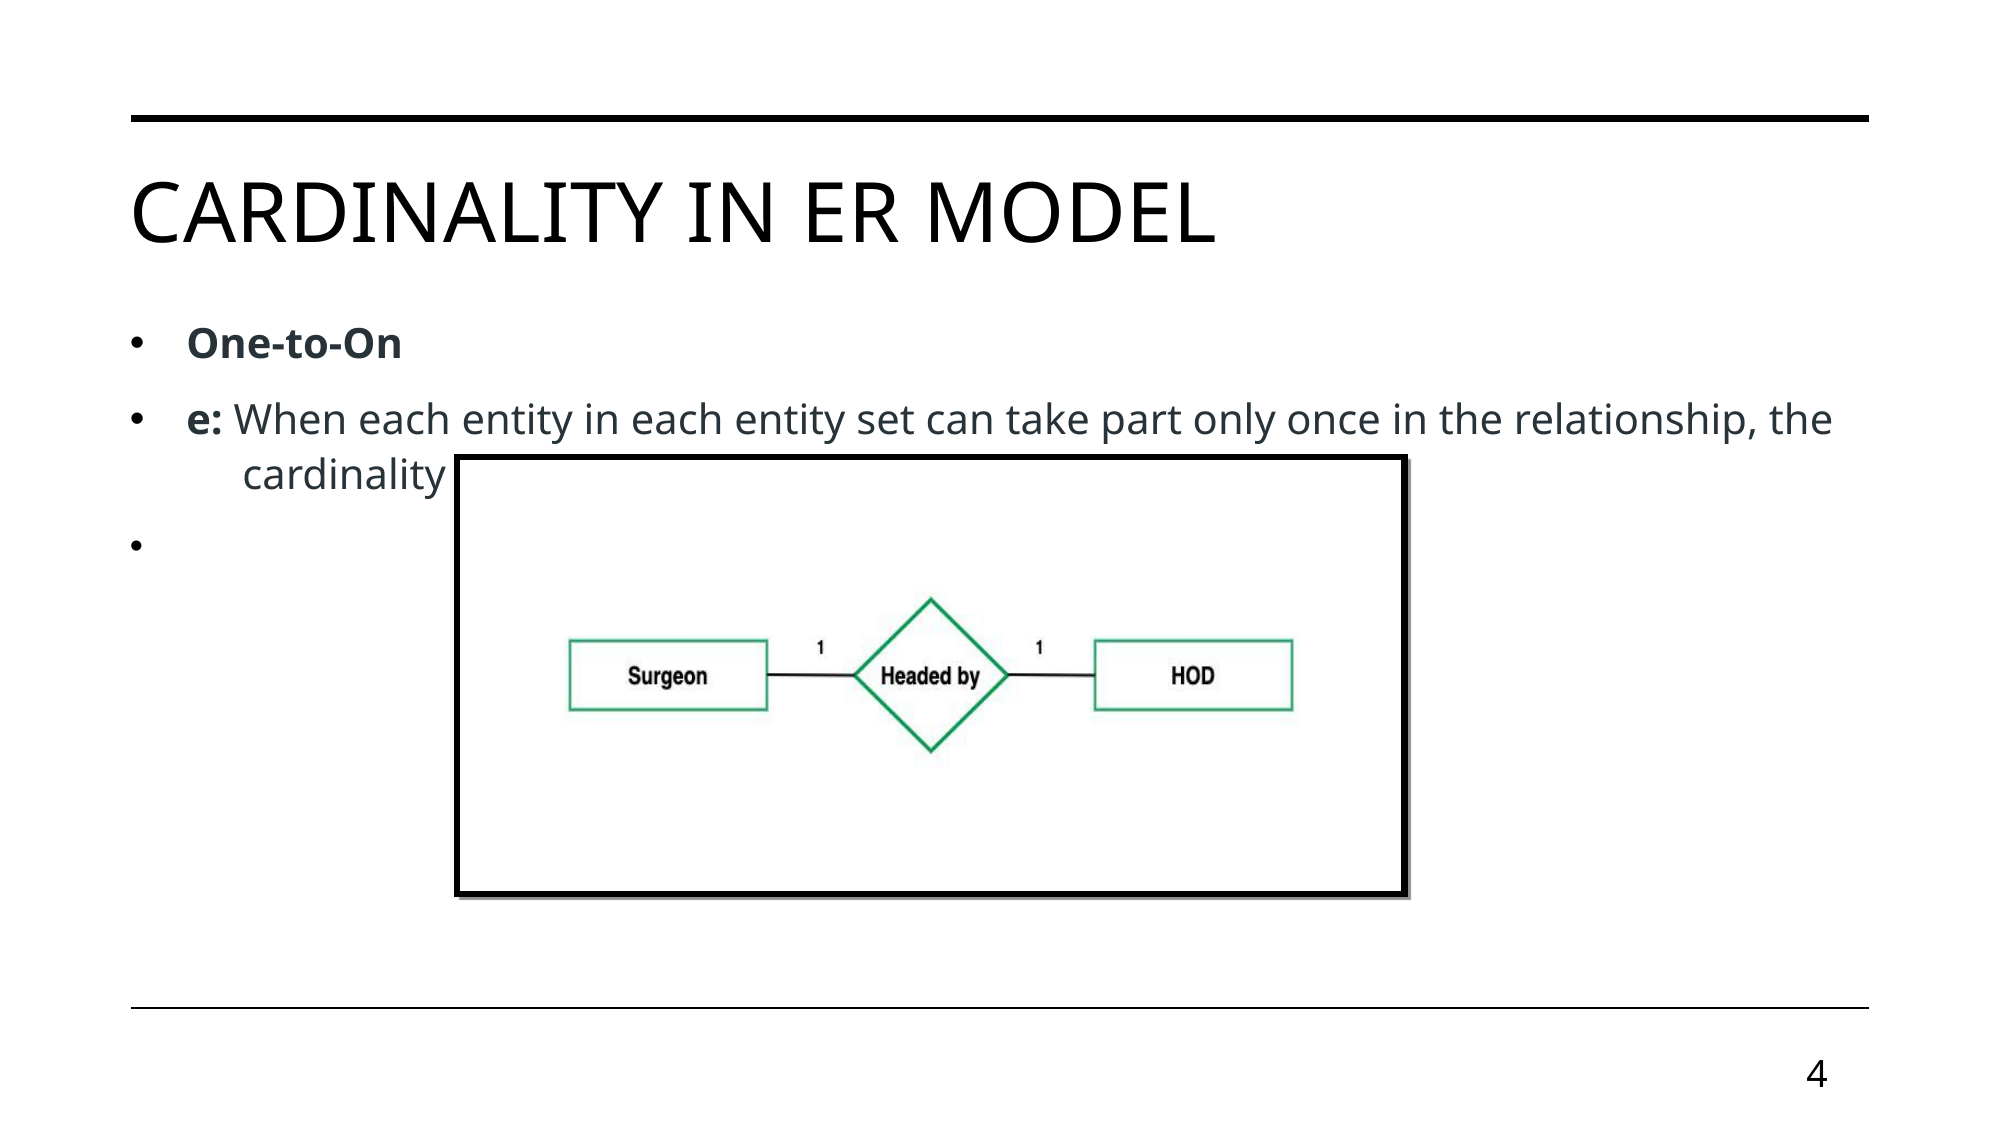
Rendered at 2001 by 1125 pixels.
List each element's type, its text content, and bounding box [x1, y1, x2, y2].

text_box [1791, 1042, 1902, 1103]
list One-to-On e: When each entity in each entity set can take part only once in the relationship, the cardinality is one-to-one. [114, 304, 1869, 973]
picture [459, 460, 1402, 891]
title Cardinality in er model [114, 151, 1869, 301]
